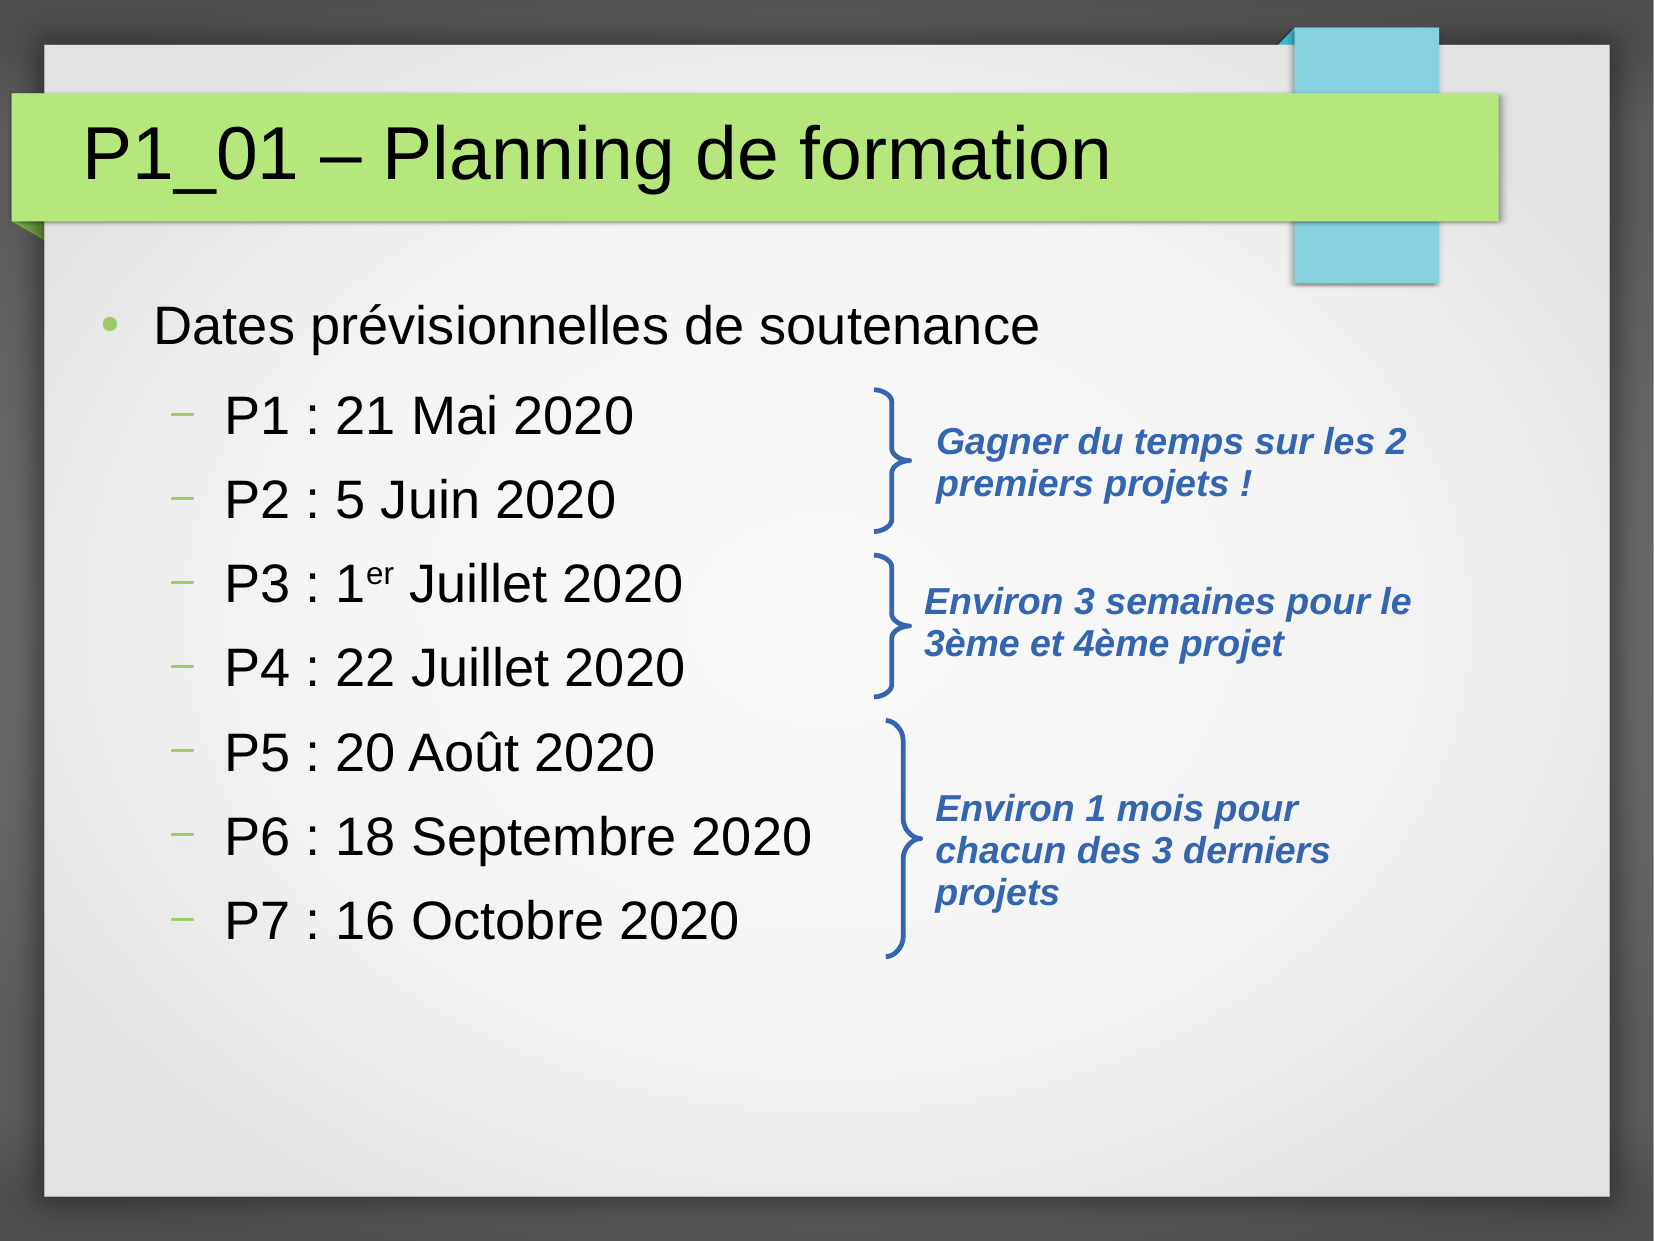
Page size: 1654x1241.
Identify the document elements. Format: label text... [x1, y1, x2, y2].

text_box Environ 3 semaines pour le 3ème et 4ème projet [909, 572, 1453, 680]
list Dates prévisionnelles de soutenance P1 : 21 Mai 2020 P2 : 5 Juin 2020 P3 : 1er Juillet 2020 P4 : 22 Juillet 2020 P5 : 20 Août 2020 P6 : 18 Septembre 2020 P7 : 16 Octobre 2020 [82, 295, 1571, 1015]
picture [0, 0, 1654, 1241]
text_box Gagner du temps sur les 2 premiers projets ! [921, 413, 1465, 520]
title P1_01 – Planning de formation [82, 94, 1264, 213]
text_box Environ 1 mois pour chacun des 3 derniers projets [920, 780, 1453, 922]
